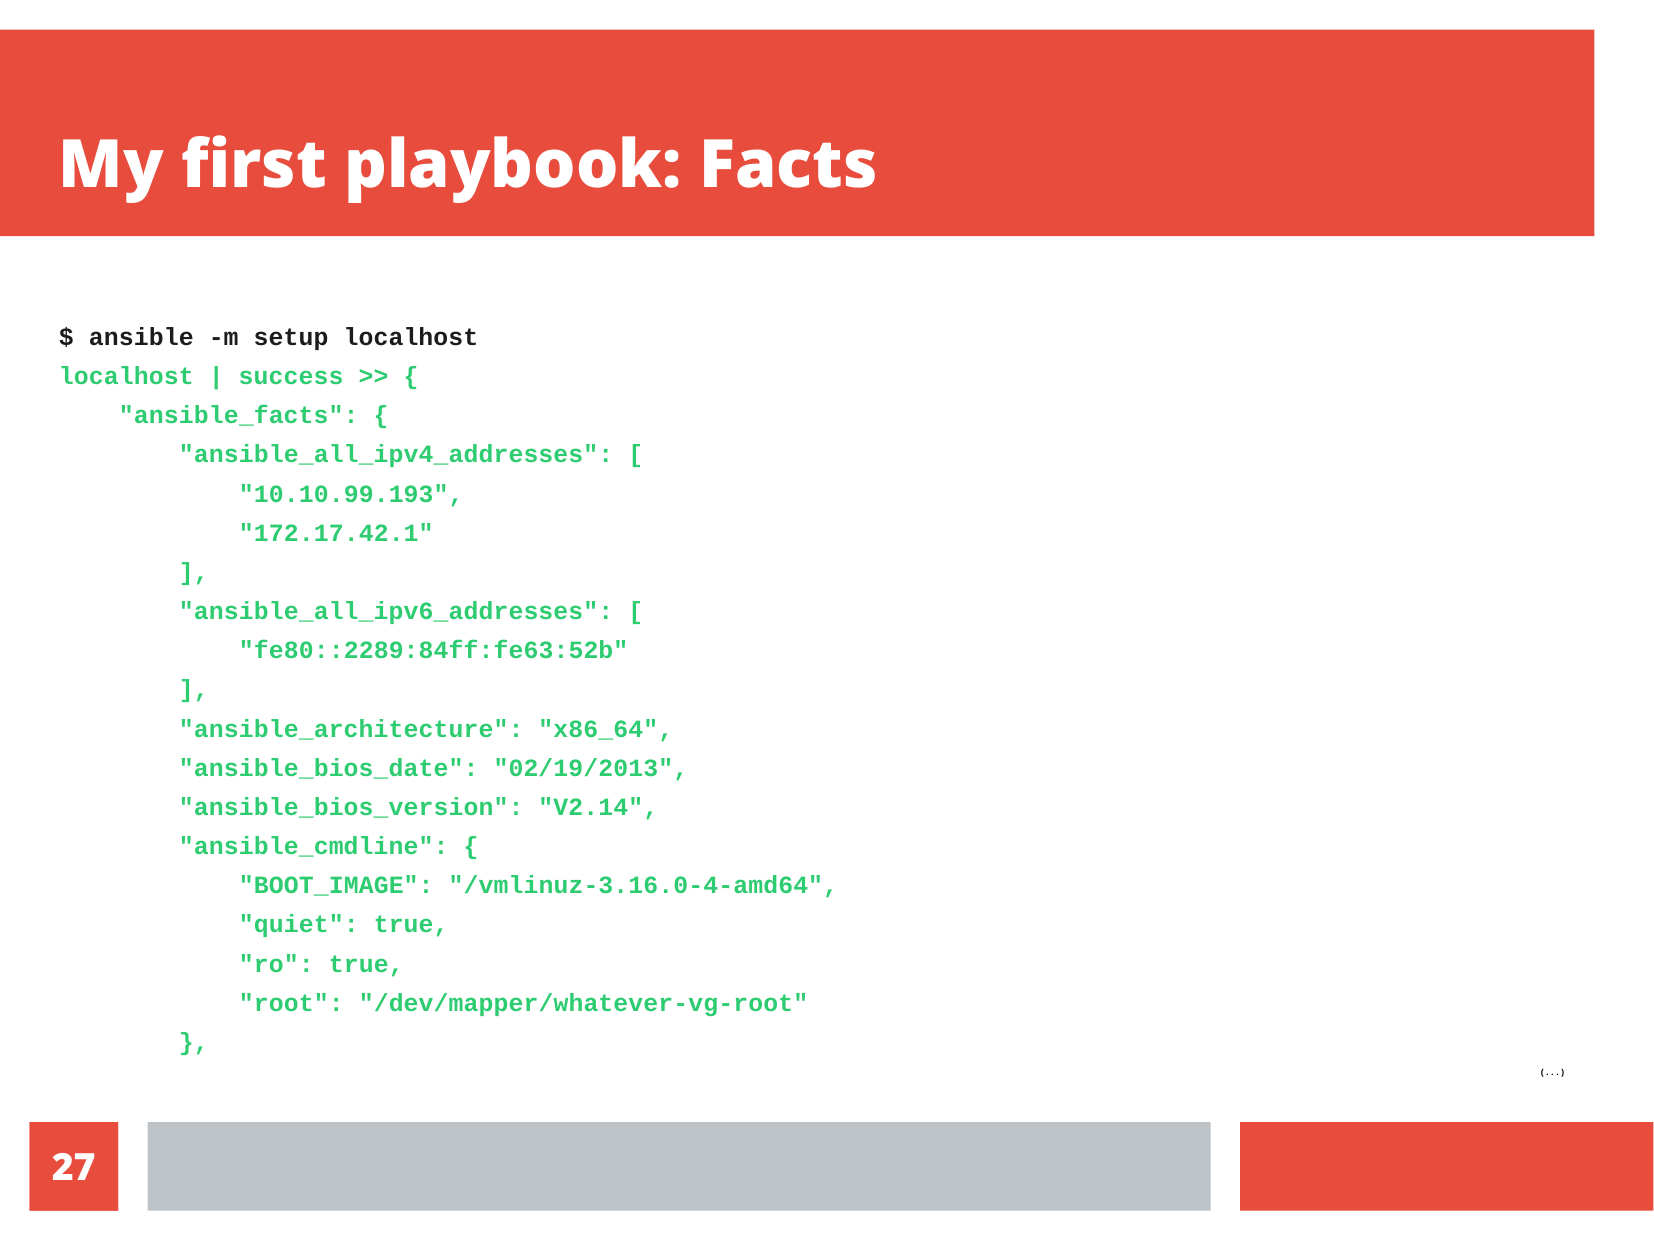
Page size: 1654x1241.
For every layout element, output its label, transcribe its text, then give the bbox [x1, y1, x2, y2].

title My first playbook: Facts [59, 59, 1595, 207]
list $ ansible -m setup localhost localhost | success >> { "ansible_facts": { "ansible_all_ipv4_addresses": [ "10.10.99.193", "172.17.42.1" ], "ansible_all_ipv6_addresses": [ "fe80::2289:84ff:fe63:52b" ], "ansible_architecture": "x86_64", "ansible_bios_date": "02/19/2013", "ansible_bios_version": "V2.14", "ansible_cmdline": { "BOOT_IMAGE": "/vmlinuz-3.16.0-4-amd64", "quiet": true, "ro": true, "root": "/dev/mapper/whatever-vg-root" }, (...) [59, 324, 1565, 1093]
